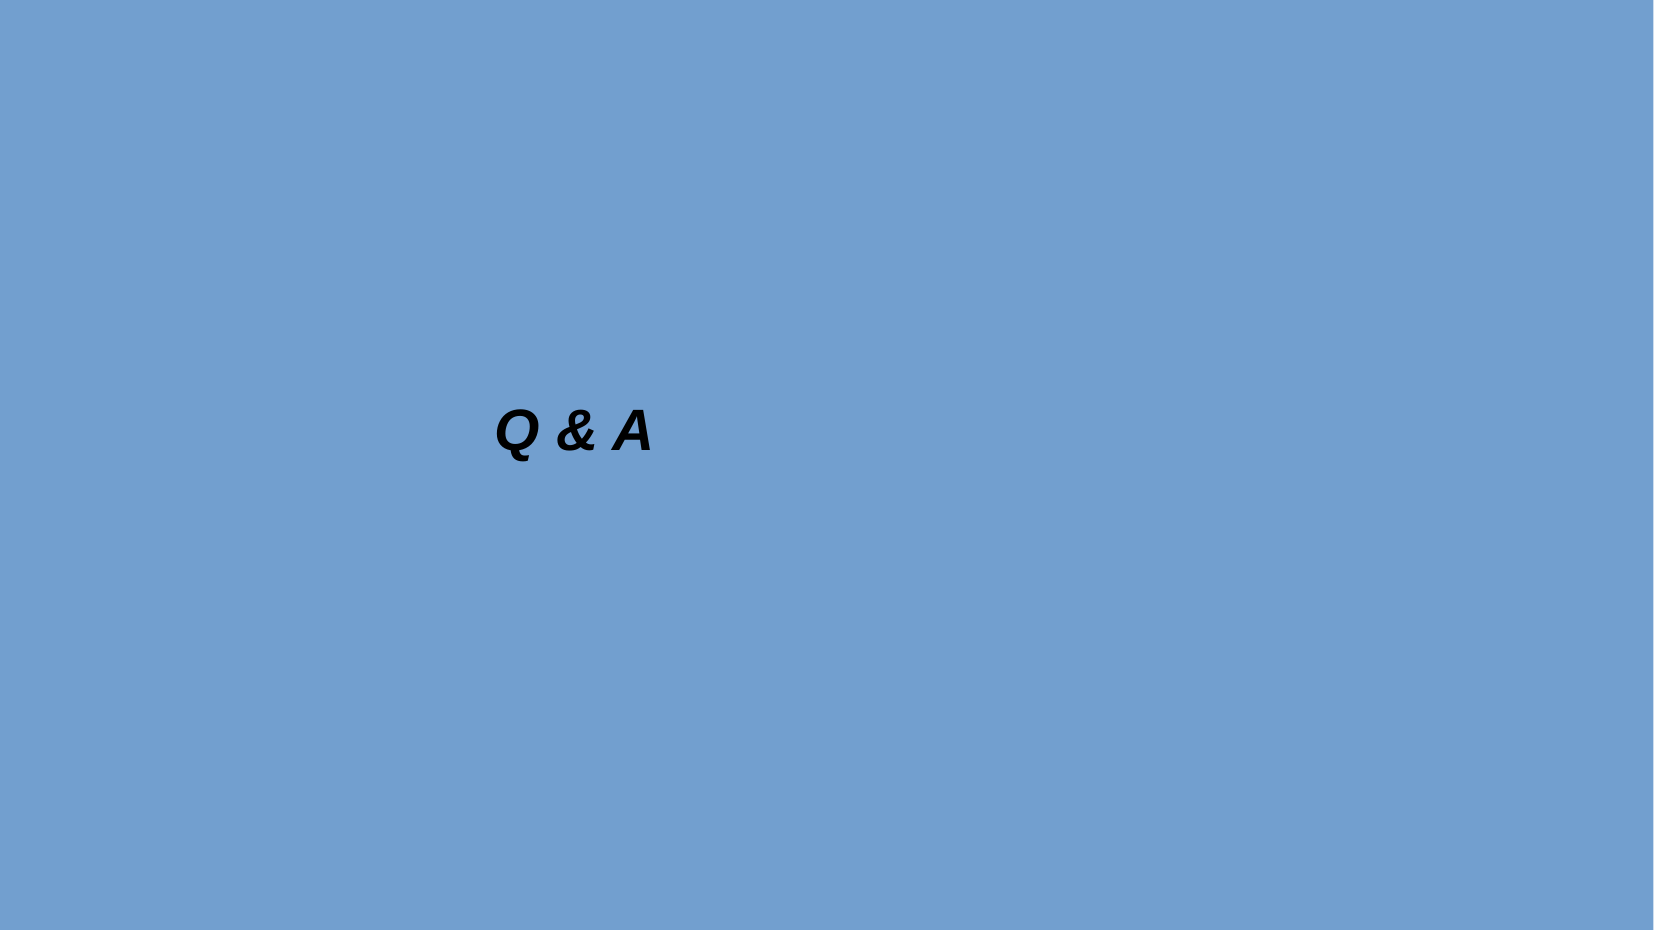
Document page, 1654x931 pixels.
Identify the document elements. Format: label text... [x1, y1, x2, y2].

text_box Q & A [480, 390, 1156, 470]
